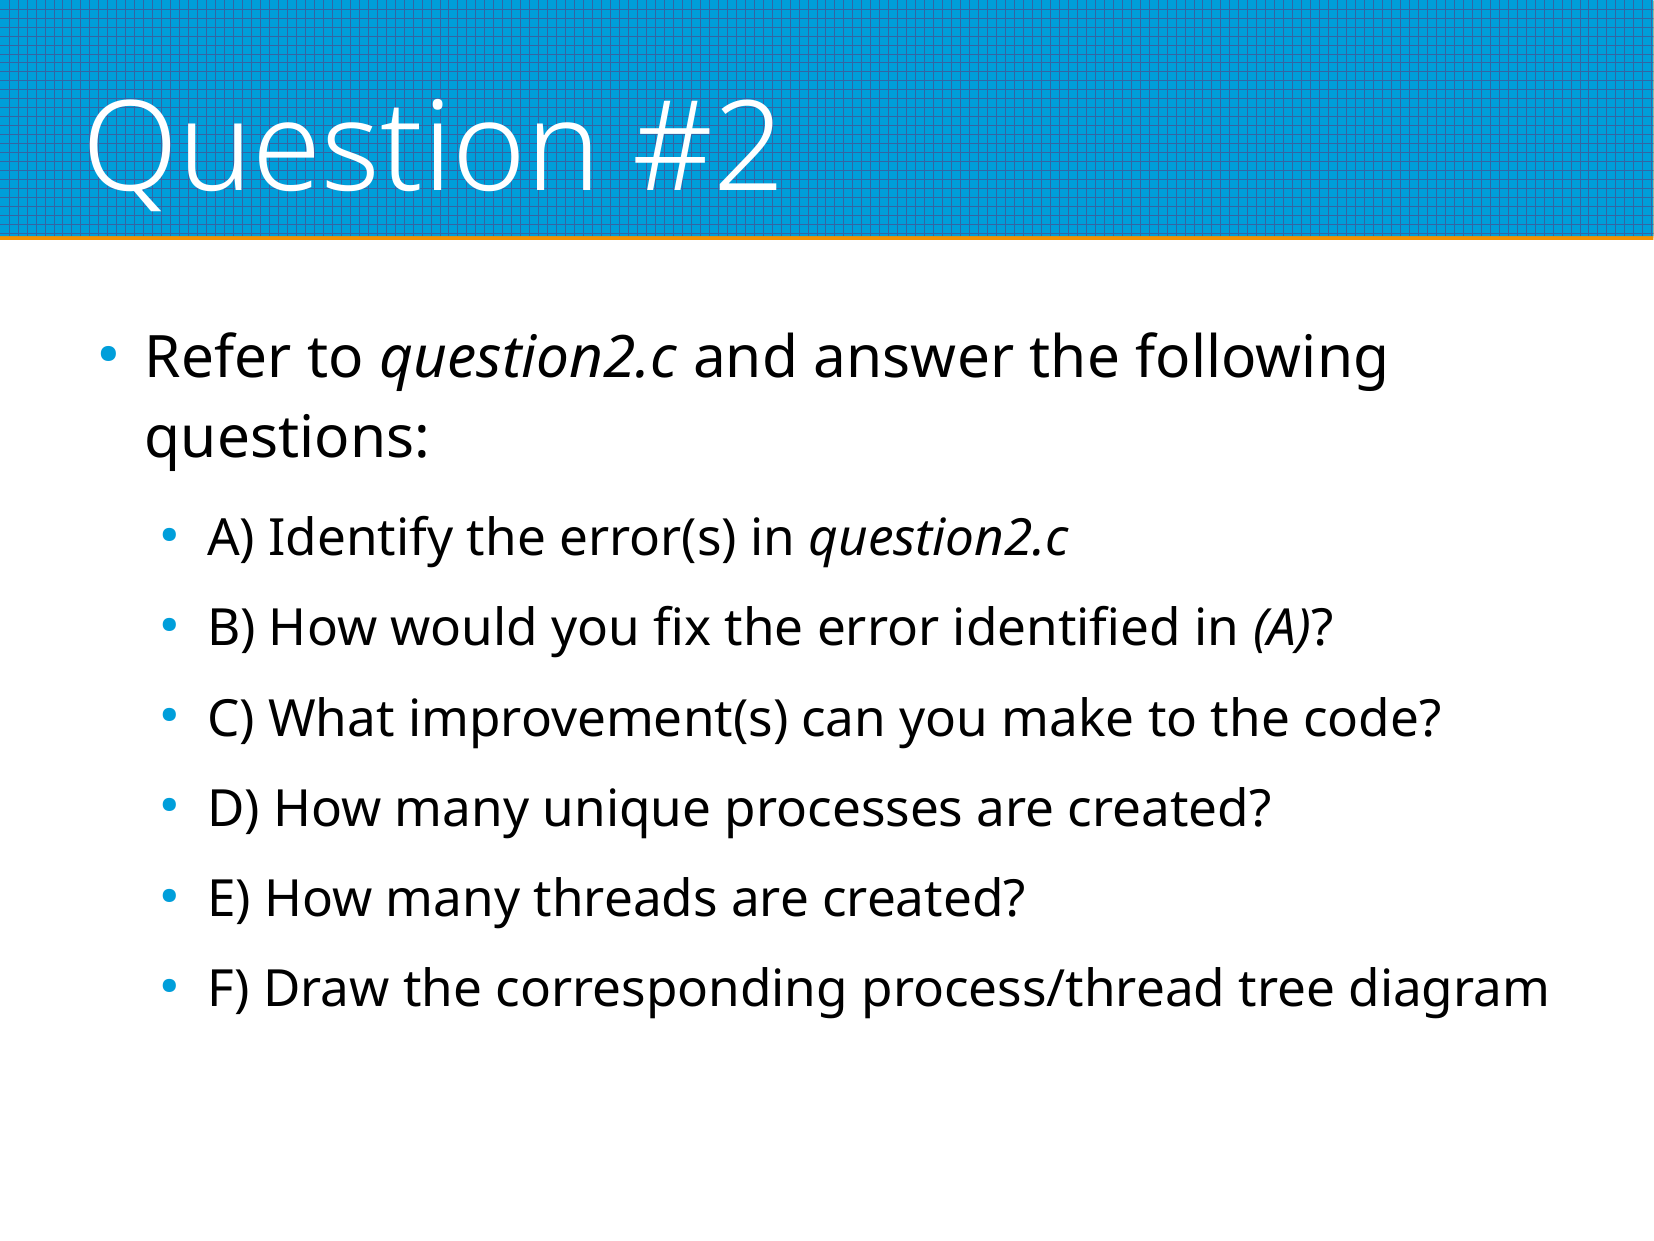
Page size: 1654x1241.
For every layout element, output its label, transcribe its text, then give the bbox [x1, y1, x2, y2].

title Question #2 [82, 19, 1571, 227]
list Refer to question2.c and answer the following questions: A) Identify the error(s) in question2.c B) How would you fix the error identified in (A)? C) What improvement(s) can you make to the code? D) How many unique processes are created? E) How many threads are created? F) Draw the corresponding process/thread tree diagram [82, 314, 1563, 1063]
